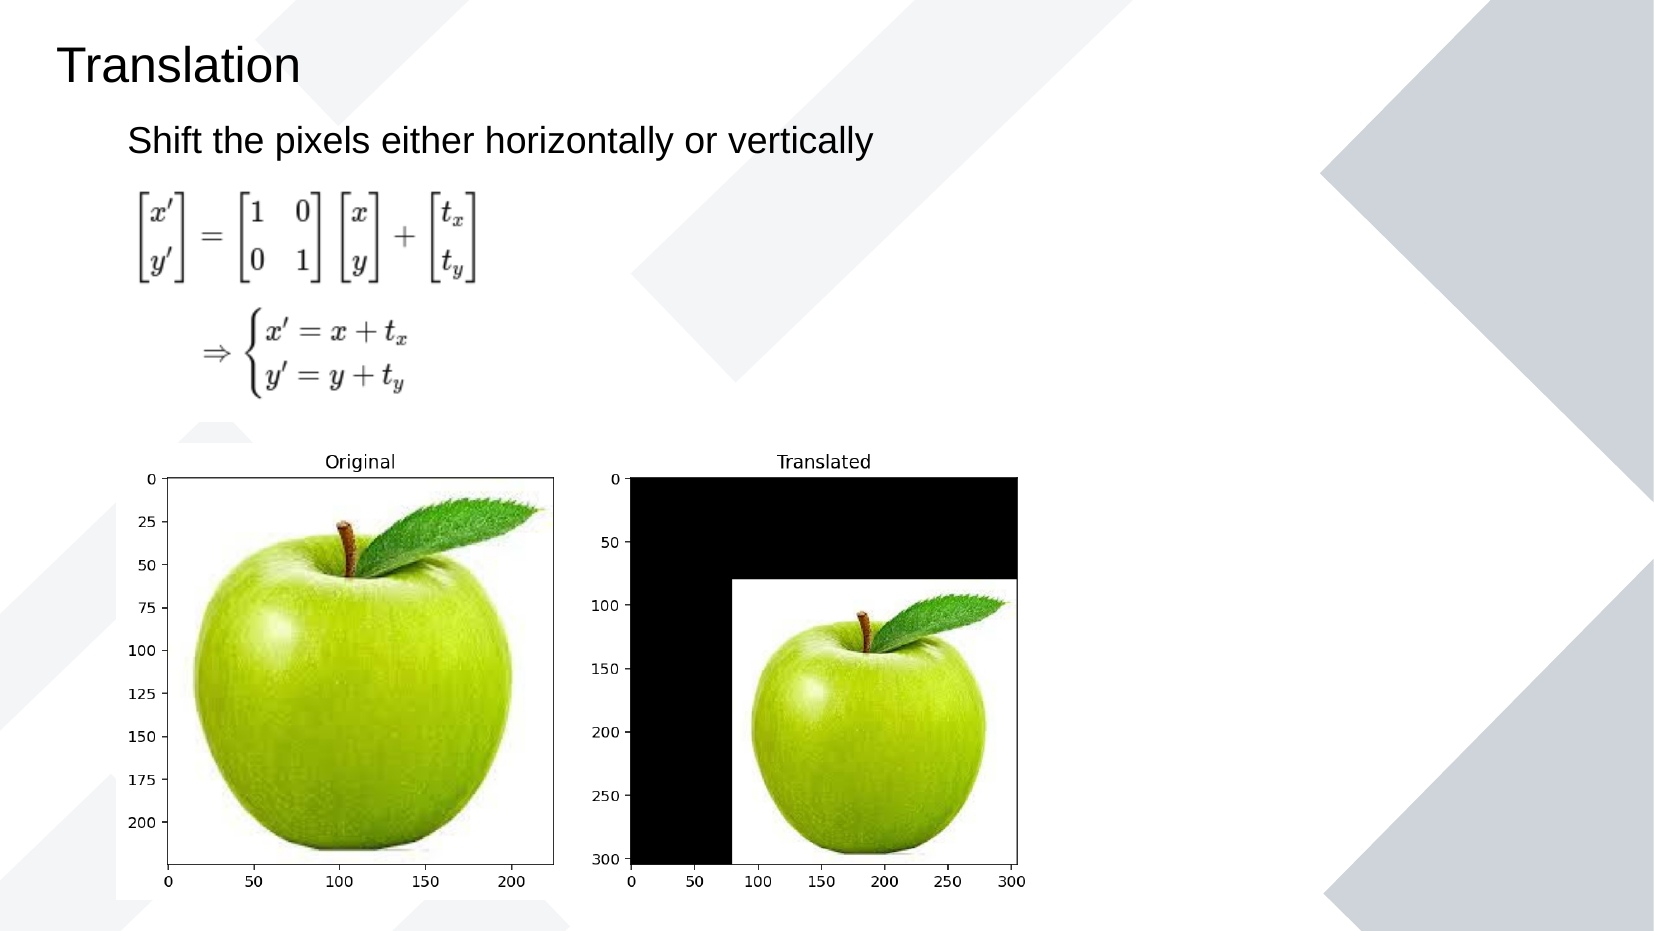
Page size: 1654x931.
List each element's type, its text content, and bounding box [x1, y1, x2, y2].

text_box Translation [41, 29, 319, 105]
text_box Shift the pixels either horizontally or vertically [112, 112, 1602, 232]
picture [116, 443, 1036, 901]
picture [112, 167, 502, 423]
